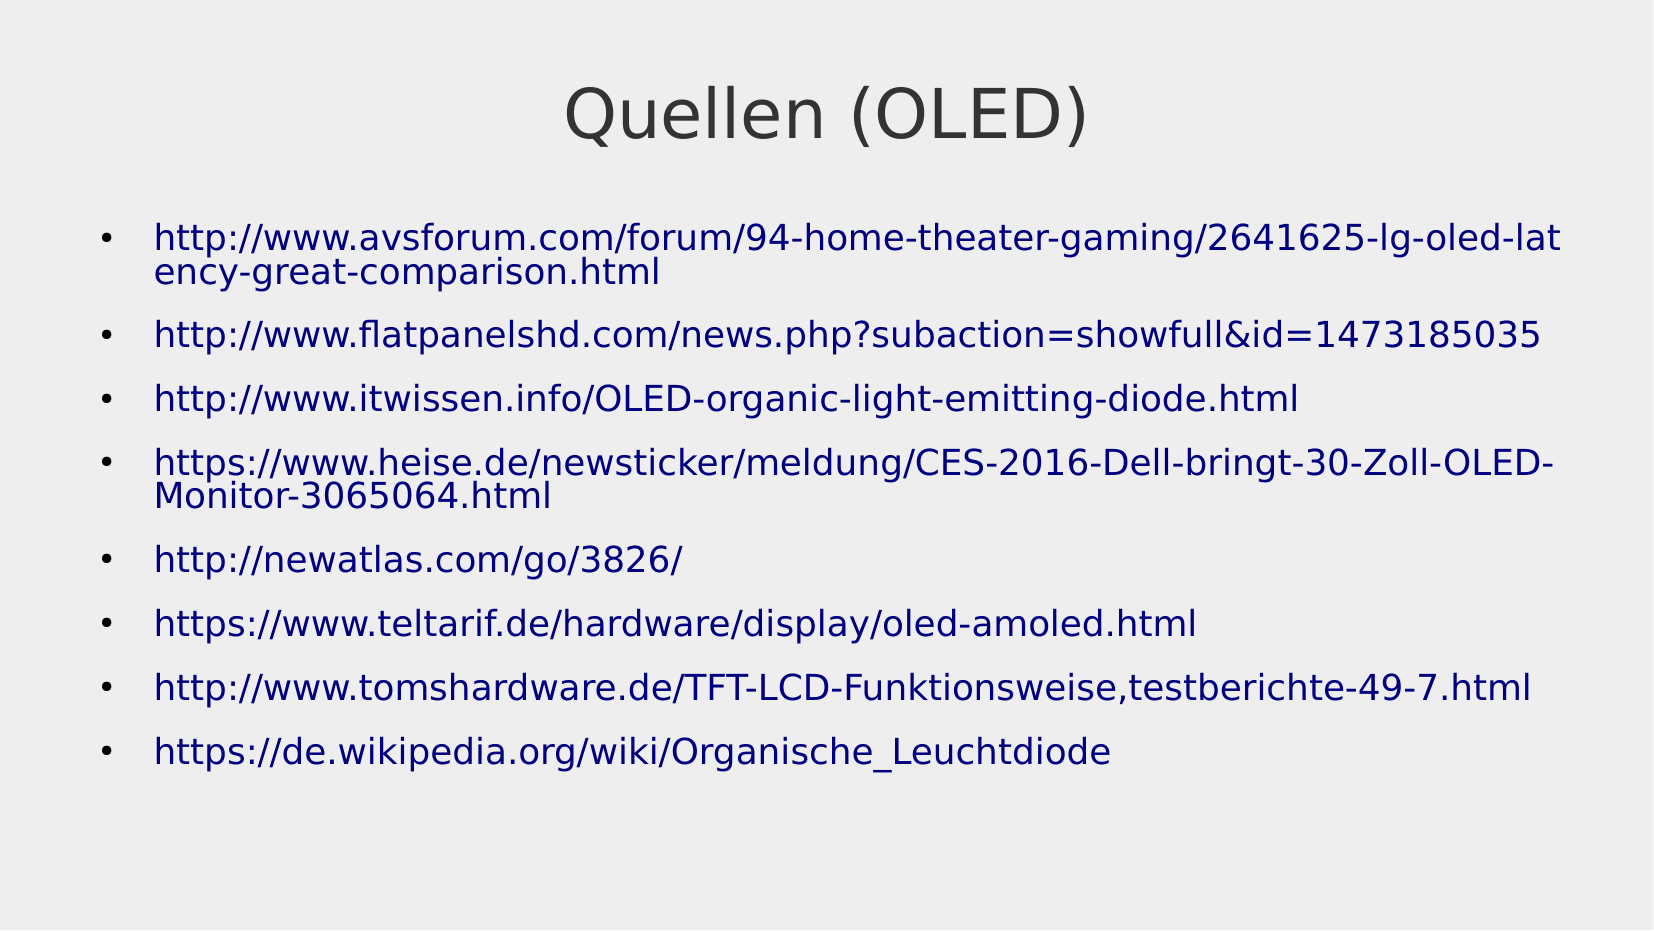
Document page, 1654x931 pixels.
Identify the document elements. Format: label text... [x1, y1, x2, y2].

list http://www.avsforum.com/forum/94-home-theater-gaming/2641625-lg-oled-latency-great-comparison.html http://www.flatpanelshd.com/news.php?subaction=showfull&id=1473185035 http://www.itwissen.info/OLED-organic-light-emitting-diode.html https://www.heise.de/newsticker/meldung/CES-2016-Dell-bringt-30-Zoll-OLED-Monitor-3065064.html http://newatlas.com/go/3826/ https://www.teltarif.de/hardware/display/oled-amoled.html http://www.tomshardware.de/TFT-LCD-Funktionsweise,testberichte-49-7.html https://de.wikipedia.org/wiki/Organische_Leuchtdiode [82, 217, 1571, 758]
title Quellen (OLED) [82, 37, 1571, 193]
